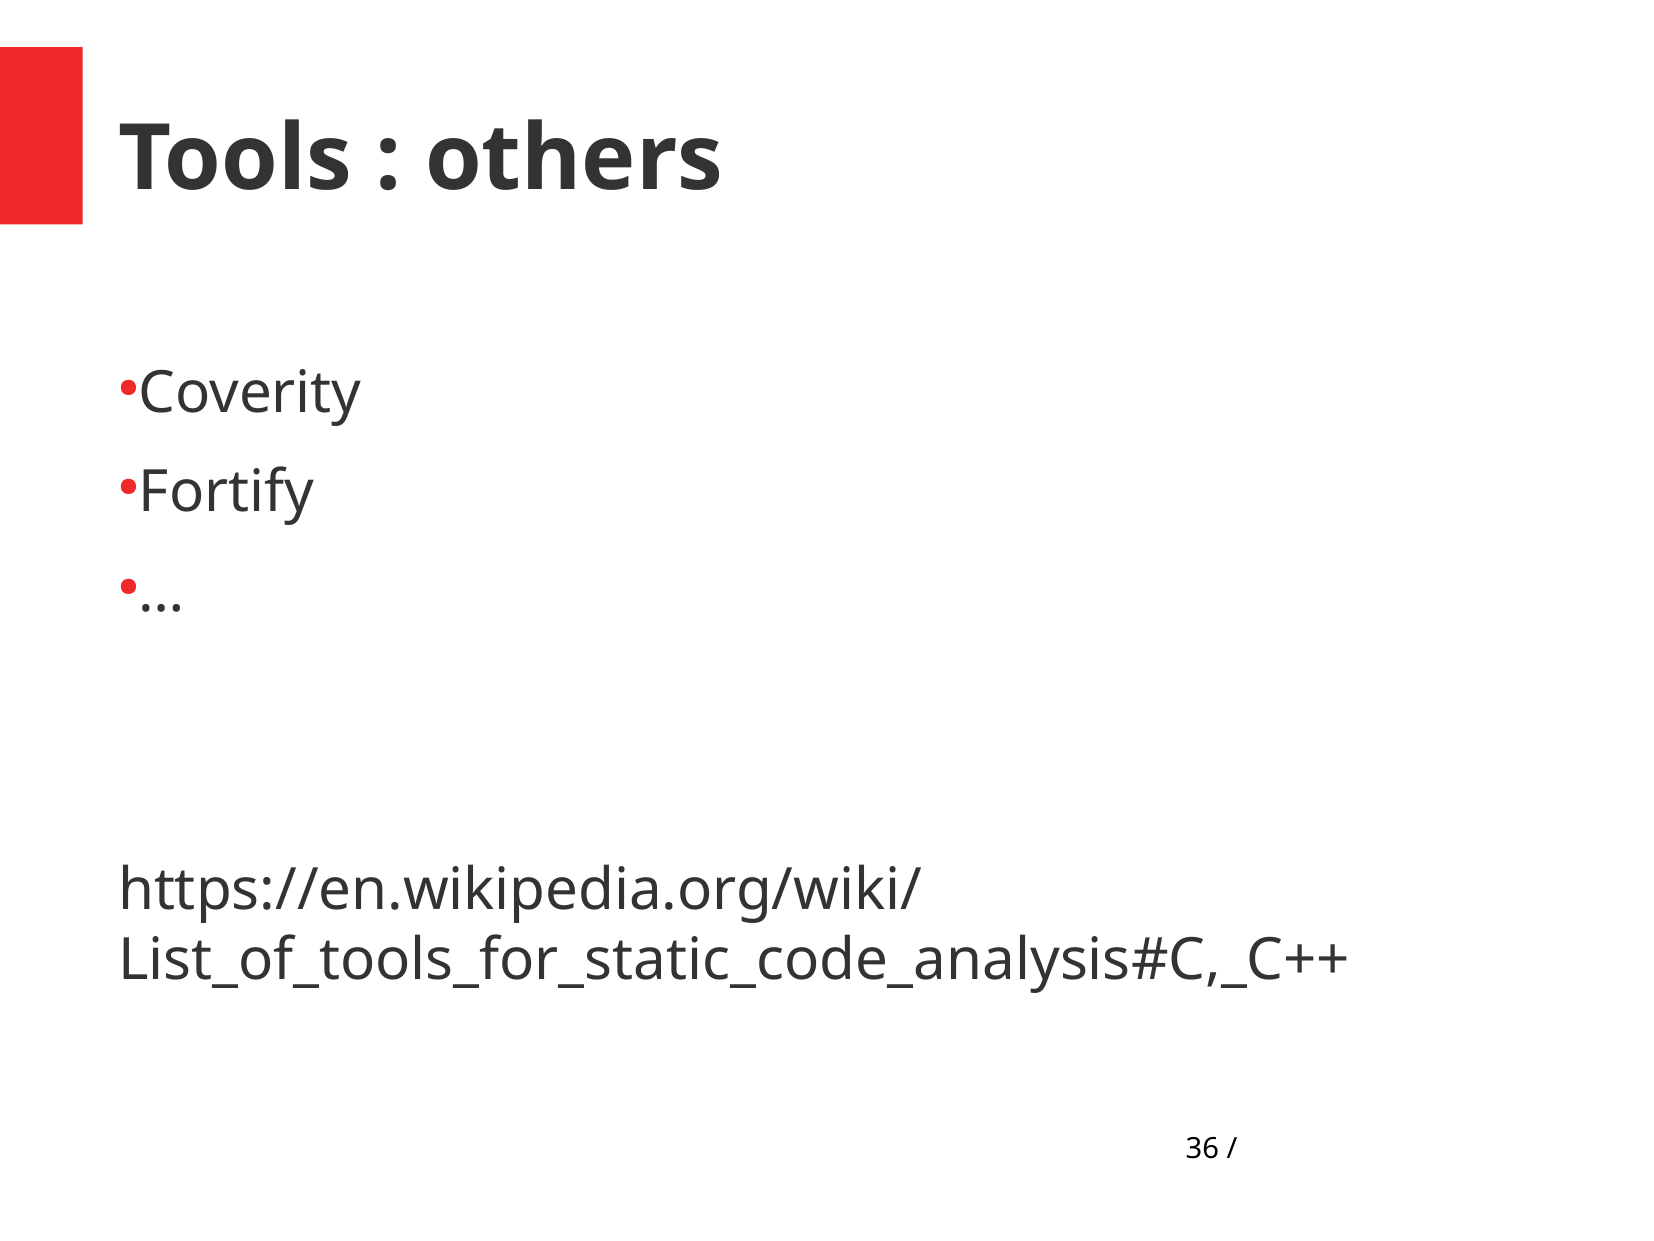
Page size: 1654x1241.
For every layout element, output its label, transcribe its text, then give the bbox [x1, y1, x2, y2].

title Tools : others [118, 49, 1571, 257]
text_box / [1185, 1129, 1571, 1216]
list Coverity Fortify … https://en.wikipedia.org/wiki/List_of_tools_for_static_code_analysis#C,_C++ [118, 354, 1536, 1074]
